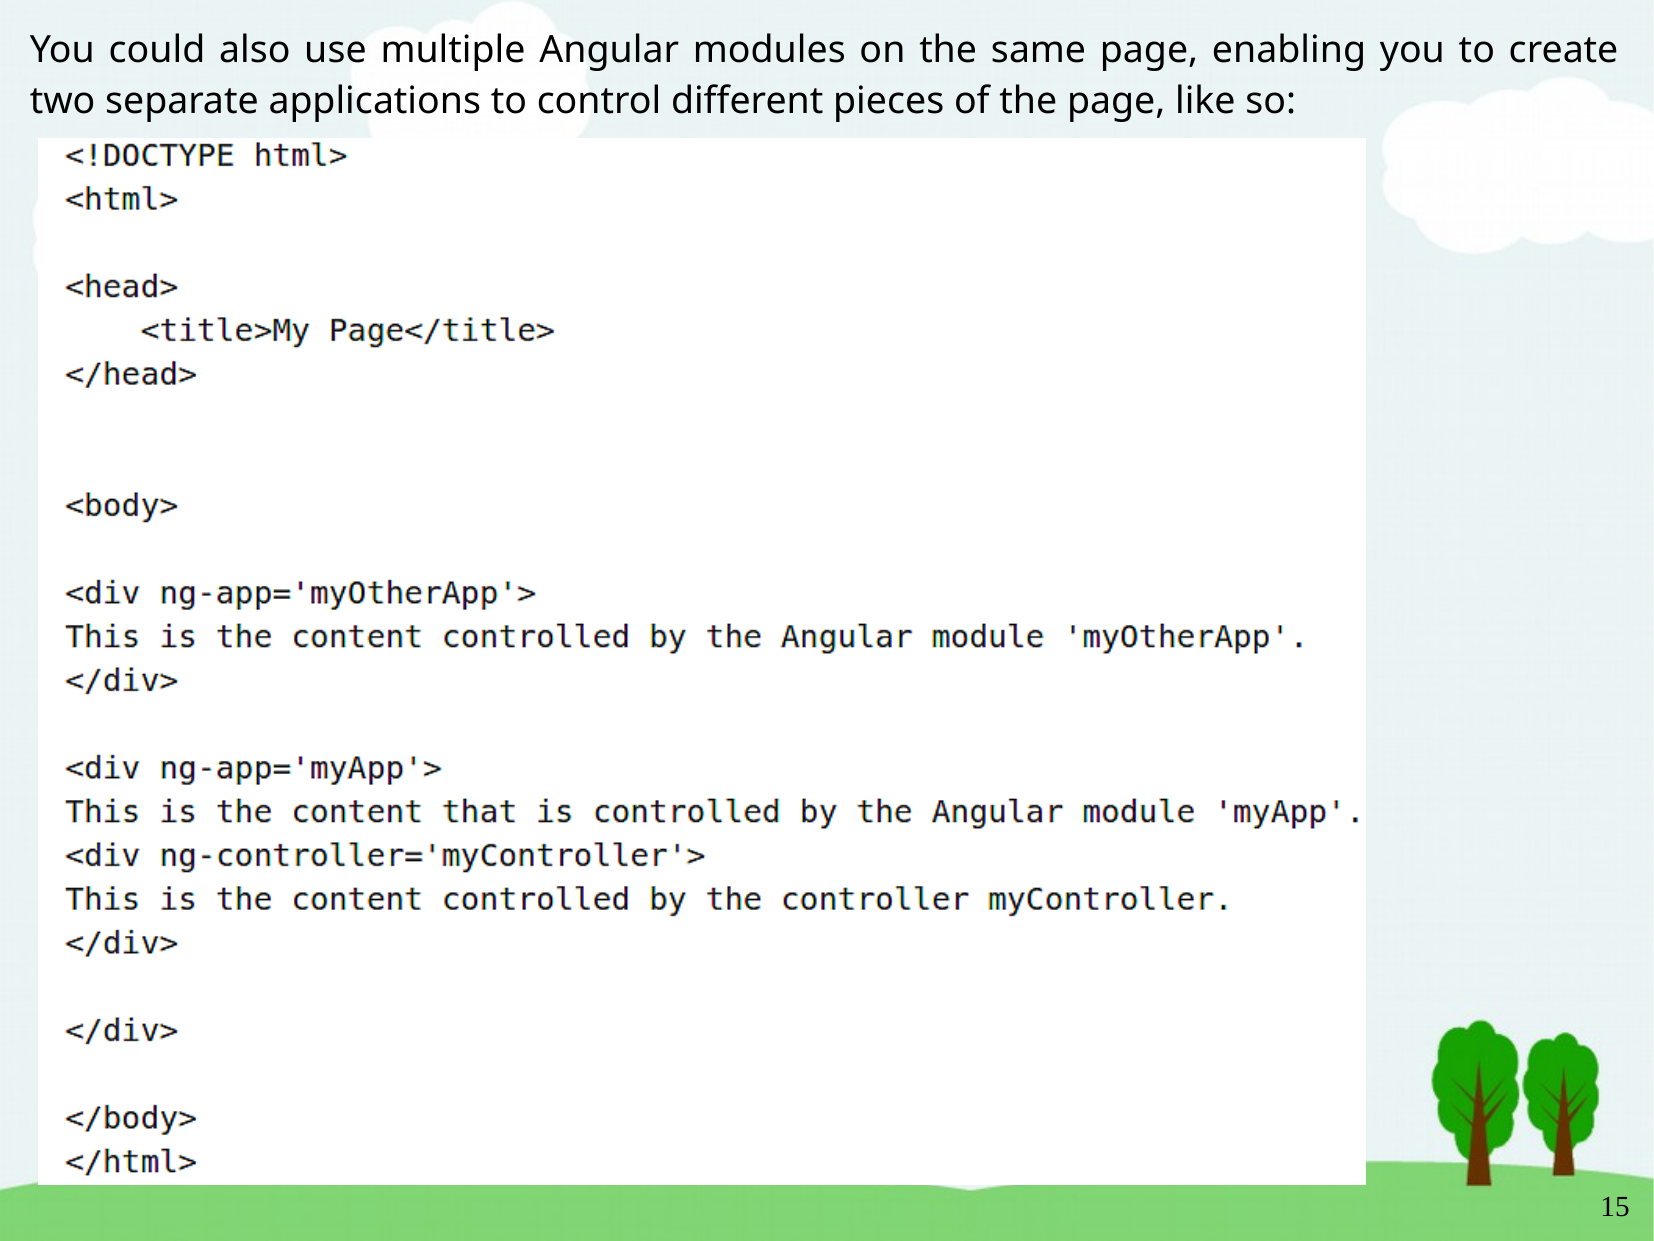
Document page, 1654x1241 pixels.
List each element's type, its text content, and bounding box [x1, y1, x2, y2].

picture [0, 0, 1654, 1241]
text_box You could also use multiple Angular modules on the same page, enabling you to create two separate applications to control different pieces of the page, like so: [15, 15, 1636, 113]
